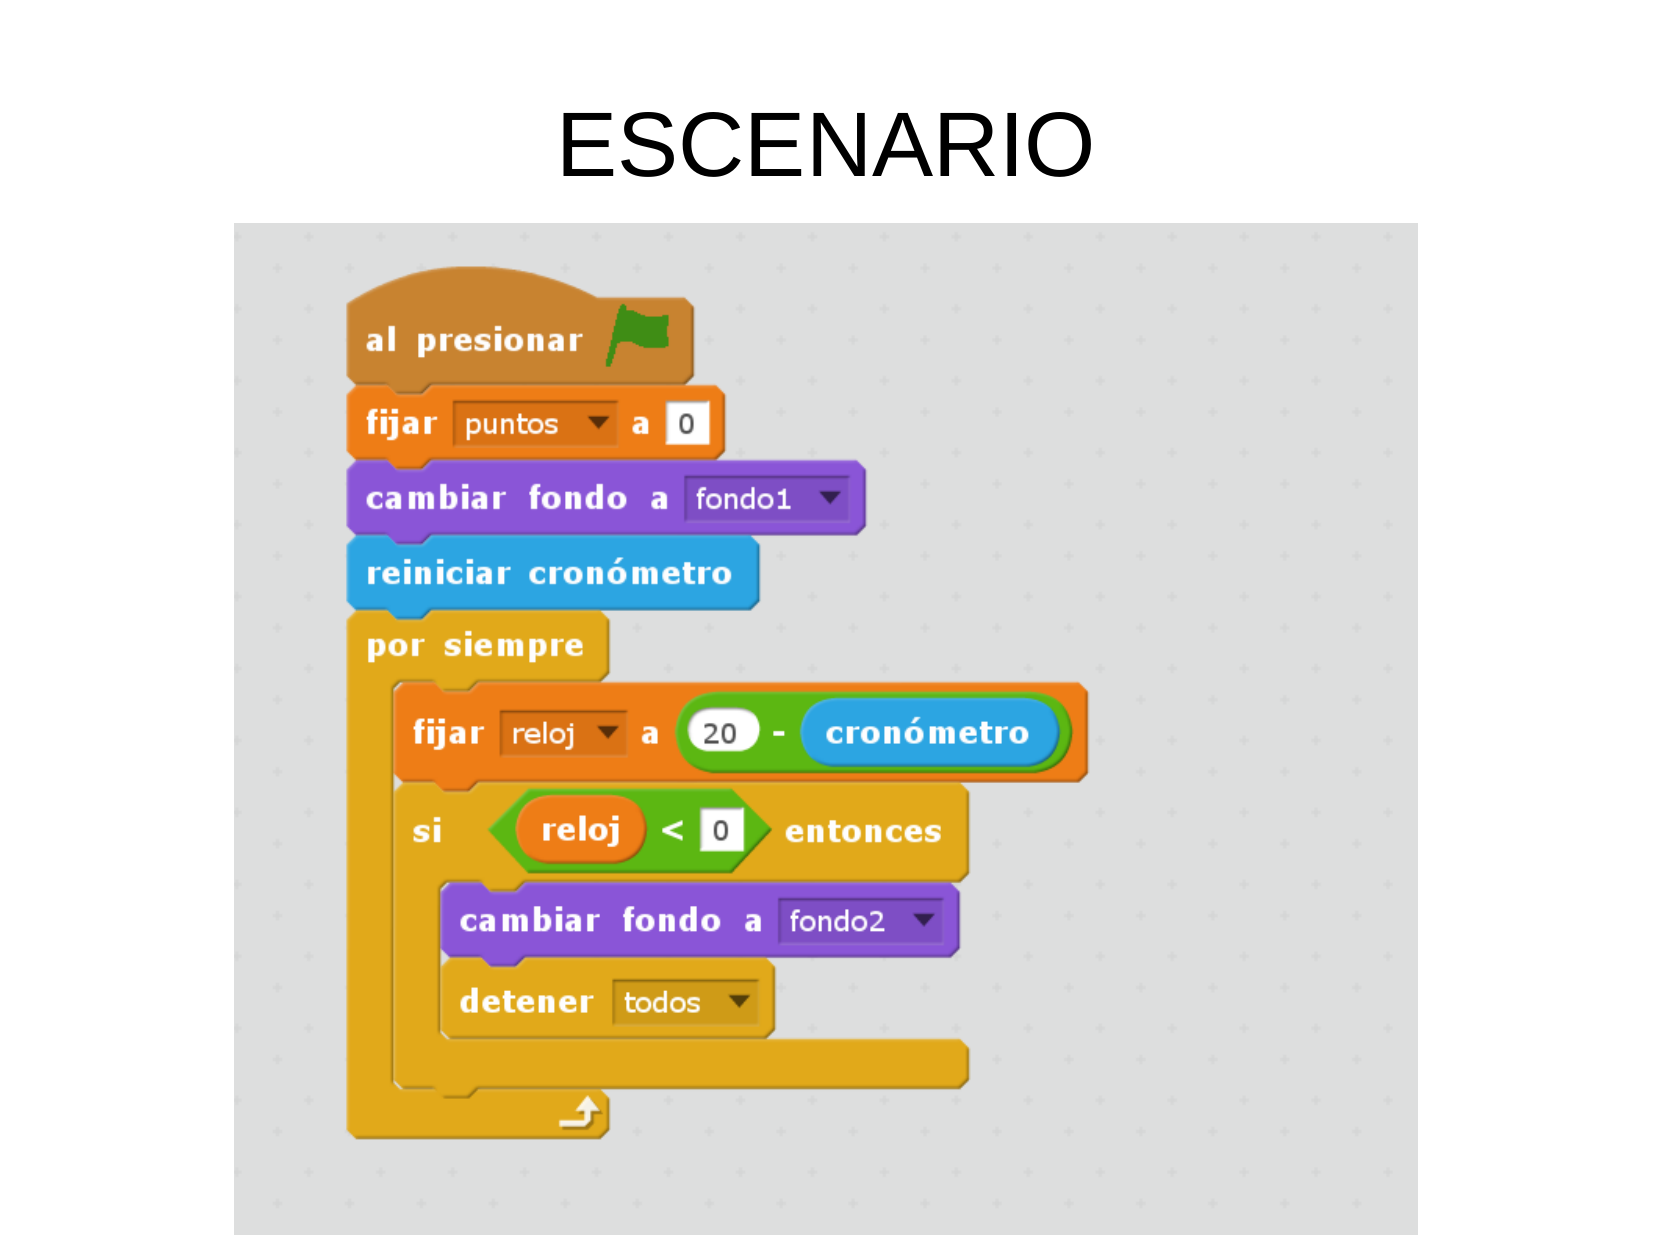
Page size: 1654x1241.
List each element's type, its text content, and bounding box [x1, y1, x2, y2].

picture [234, 223, 1418, 1235]
title ESCENARIO [82, 40, 1571, 249]
